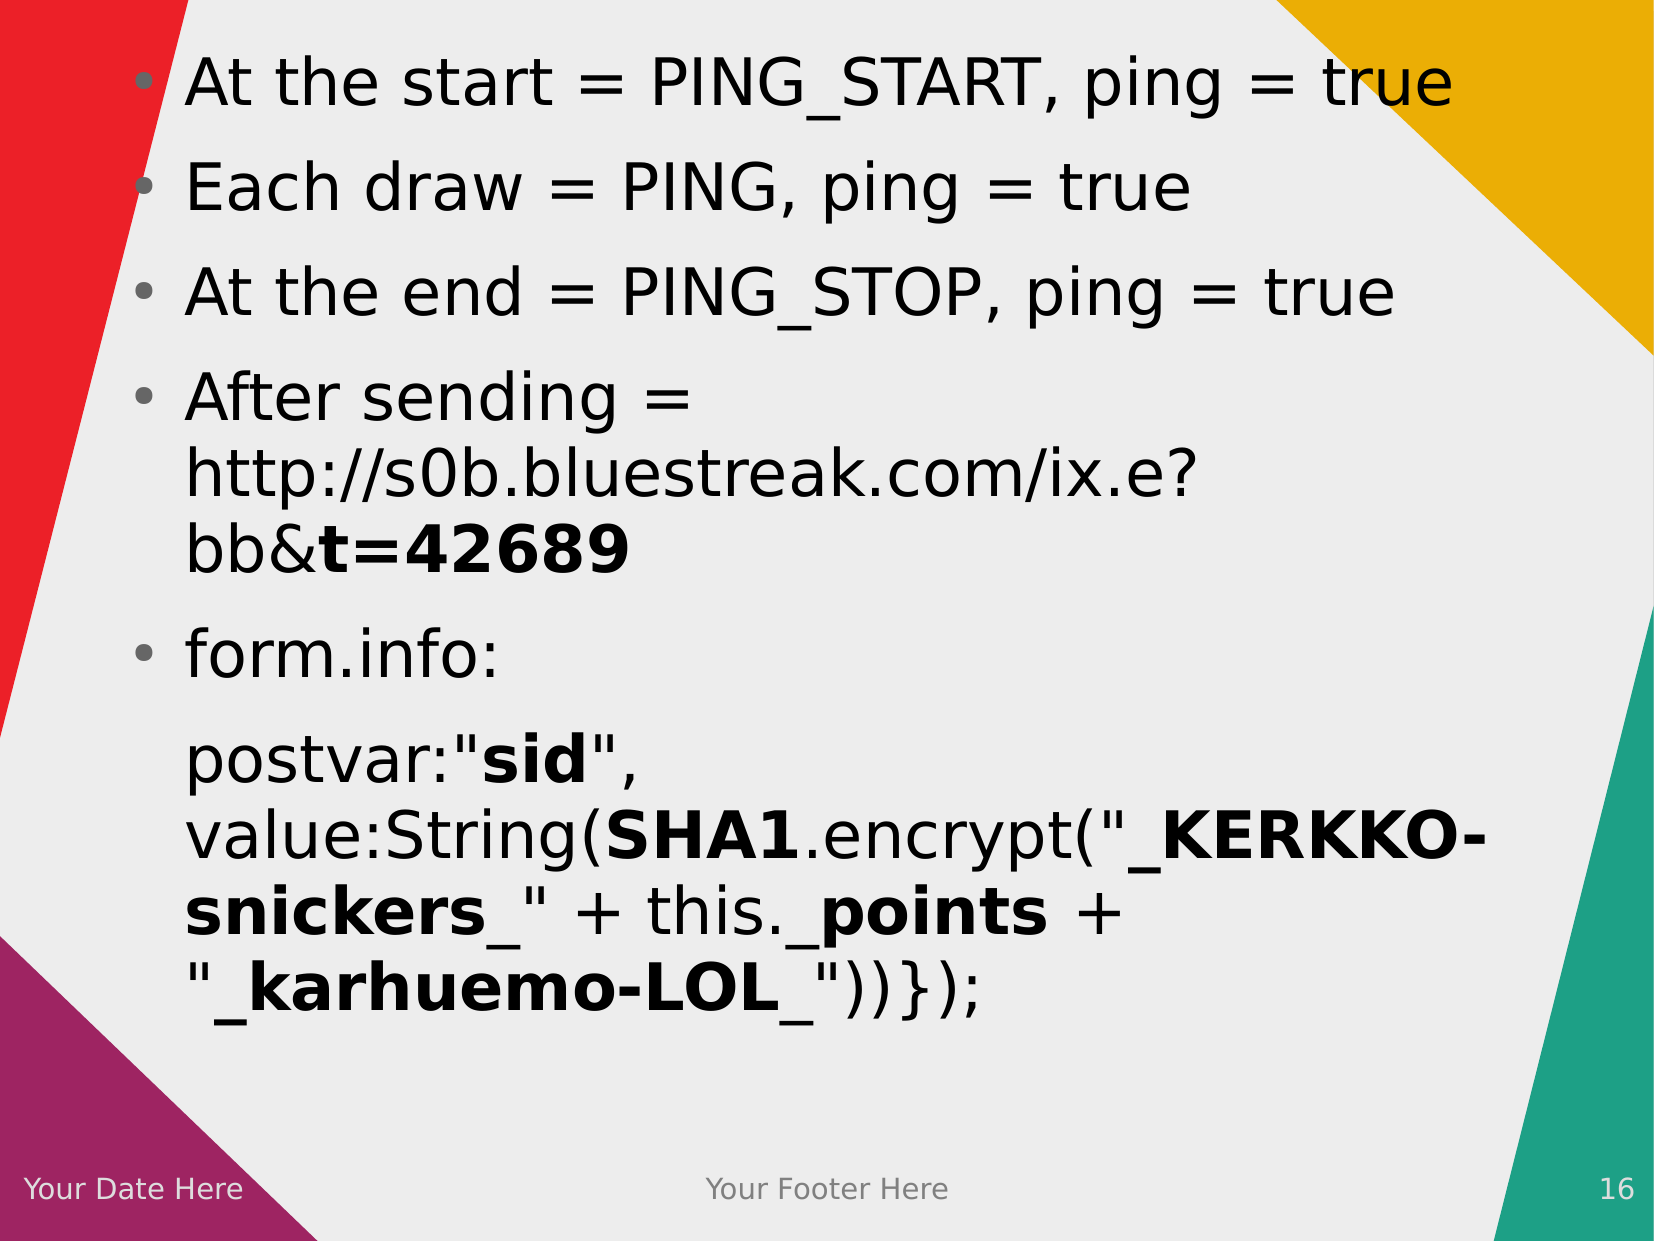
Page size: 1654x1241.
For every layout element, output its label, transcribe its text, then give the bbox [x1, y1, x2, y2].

list At the start = PING_START, ping = true Each draw = PING, ping = true At the end = PING_STOP, ping = true After sending = http://s0b.bluestreak.com/ix.e?bb&t=42689 form.info: postvar:"sid", value:String(SHA1.encrypt("_KERKKO-snickers_" + this._points + "_karhuemo-LOL_"))}); [114, 45, 1539, 1033]
